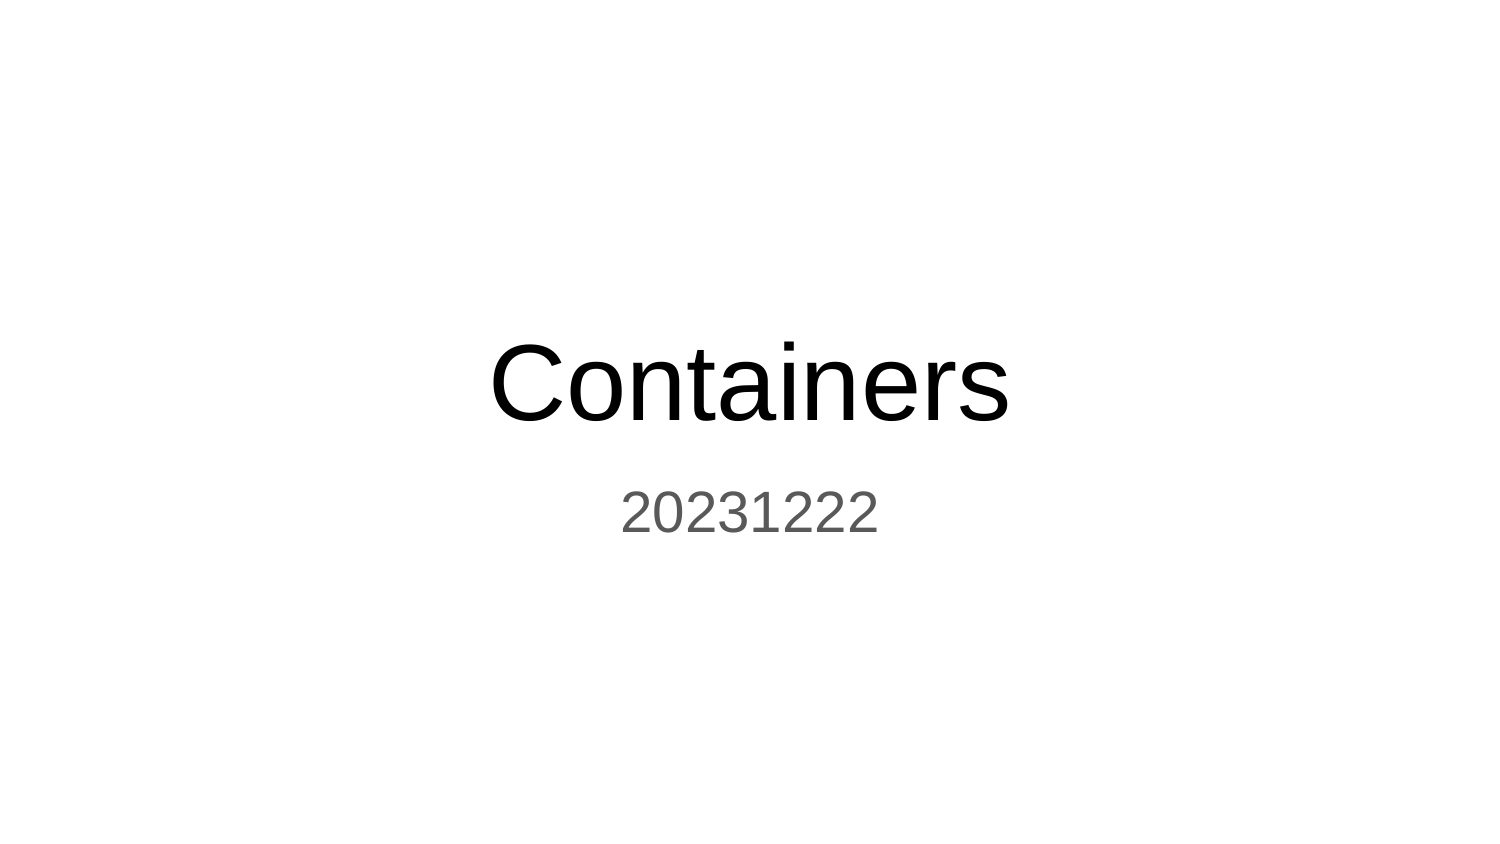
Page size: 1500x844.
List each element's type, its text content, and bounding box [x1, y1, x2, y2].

title Containers [51, 122, 1449, 459]
subtitle 20231222 [51, 464, 1449, 595]
